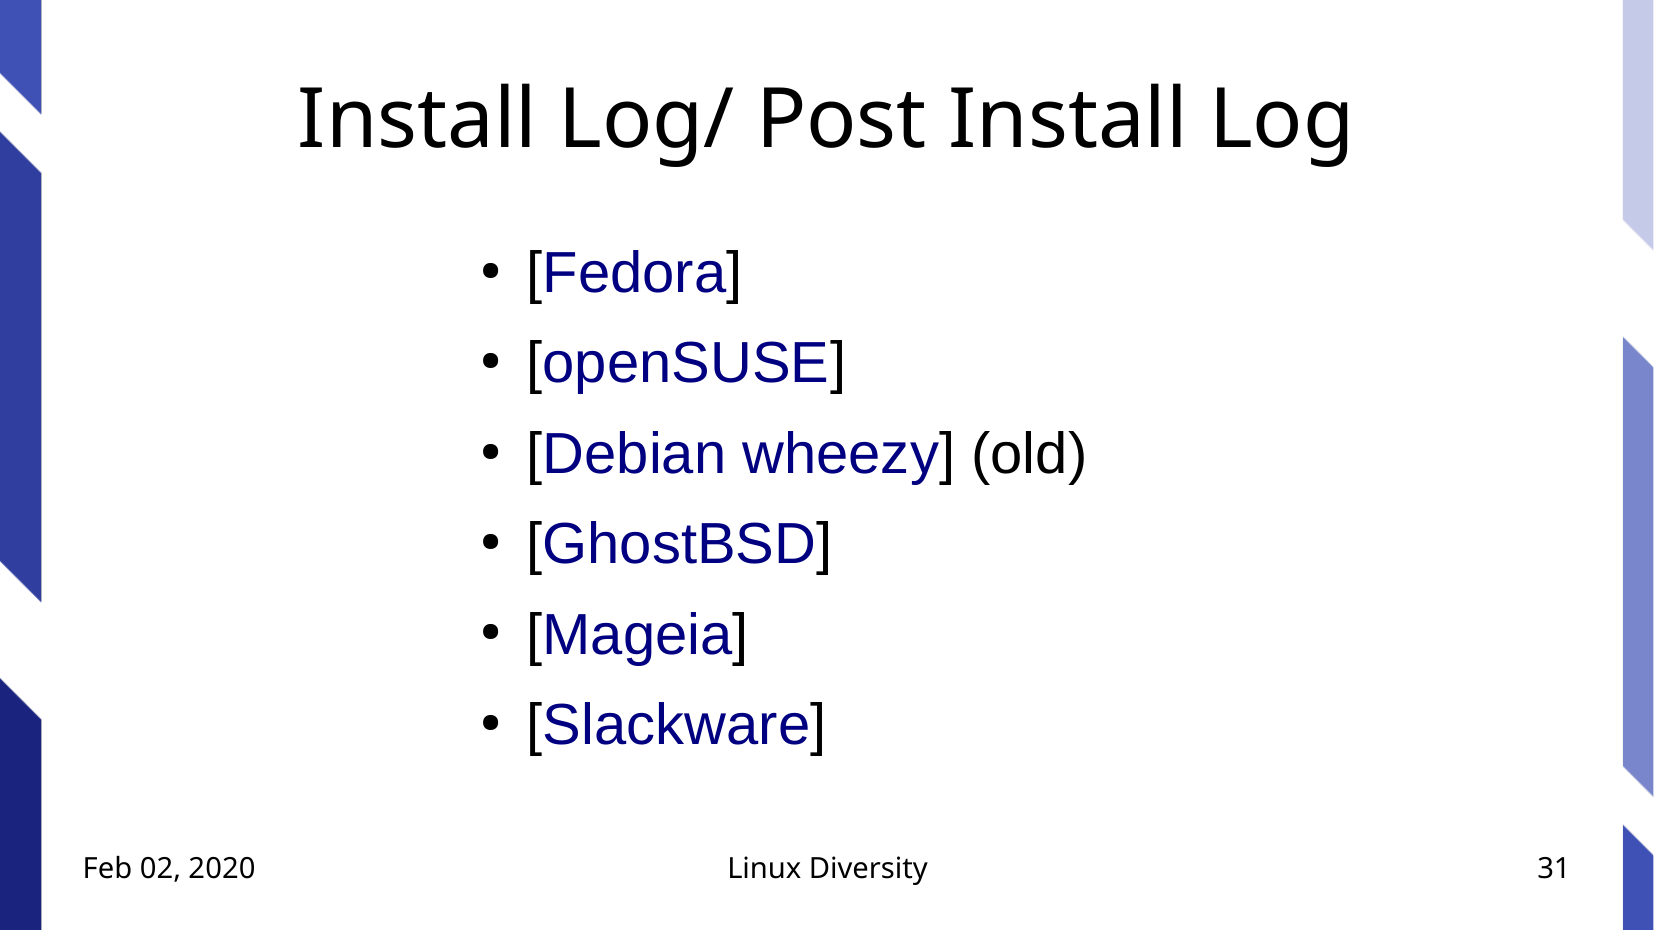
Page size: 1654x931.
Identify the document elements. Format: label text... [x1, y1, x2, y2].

list [Fedora] [openSUSE] [Debian wheezy] (old) [GhostBSD] [Mageia] [Slackware] [465, 239, 1186, 757]
title Install Log/ Post Install Log [82, 37, 1571, 193]
picture [0, 0, 1654, 930]
